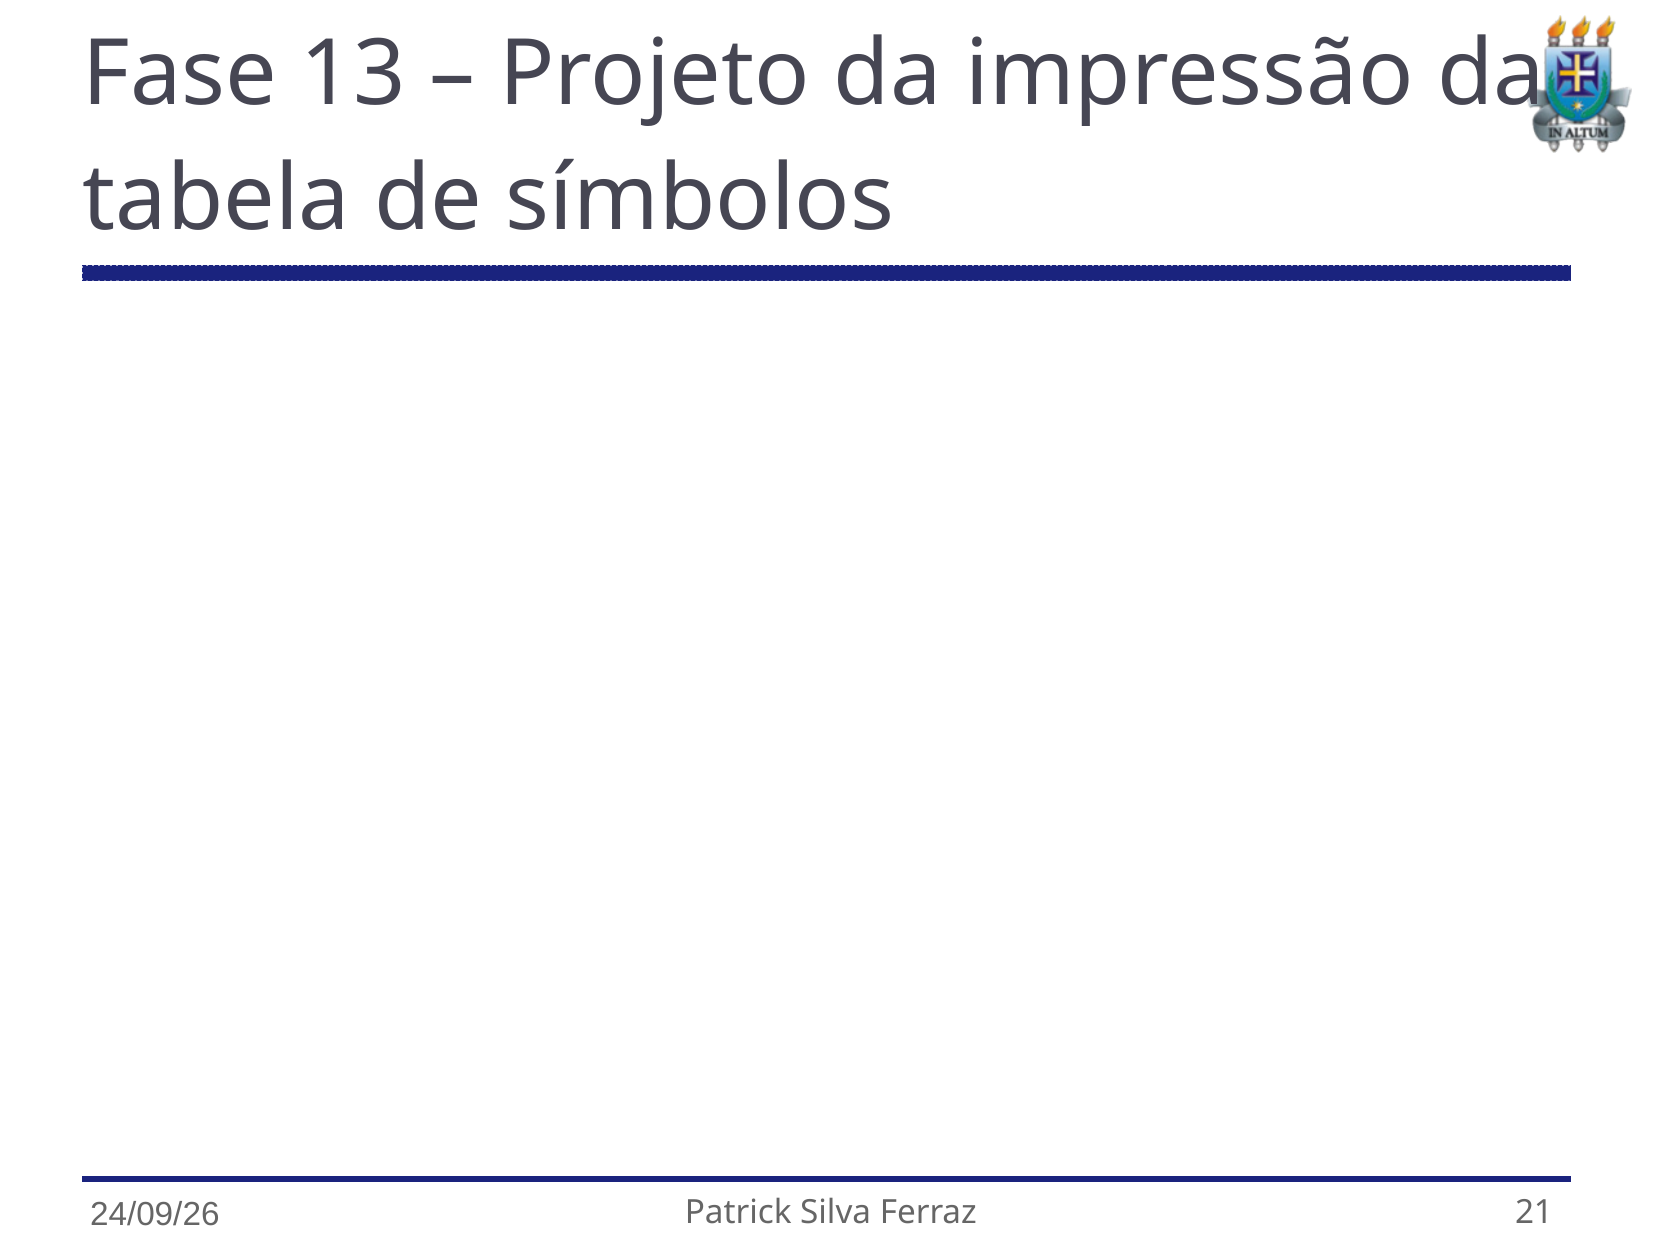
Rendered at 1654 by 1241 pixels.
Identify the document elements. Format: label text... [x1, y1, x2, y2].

picture [1571, 15, 1632, 153]
title Fase 13 – Projeto da impressão da tabela de símbolos [82, 11, 1571, 257]
